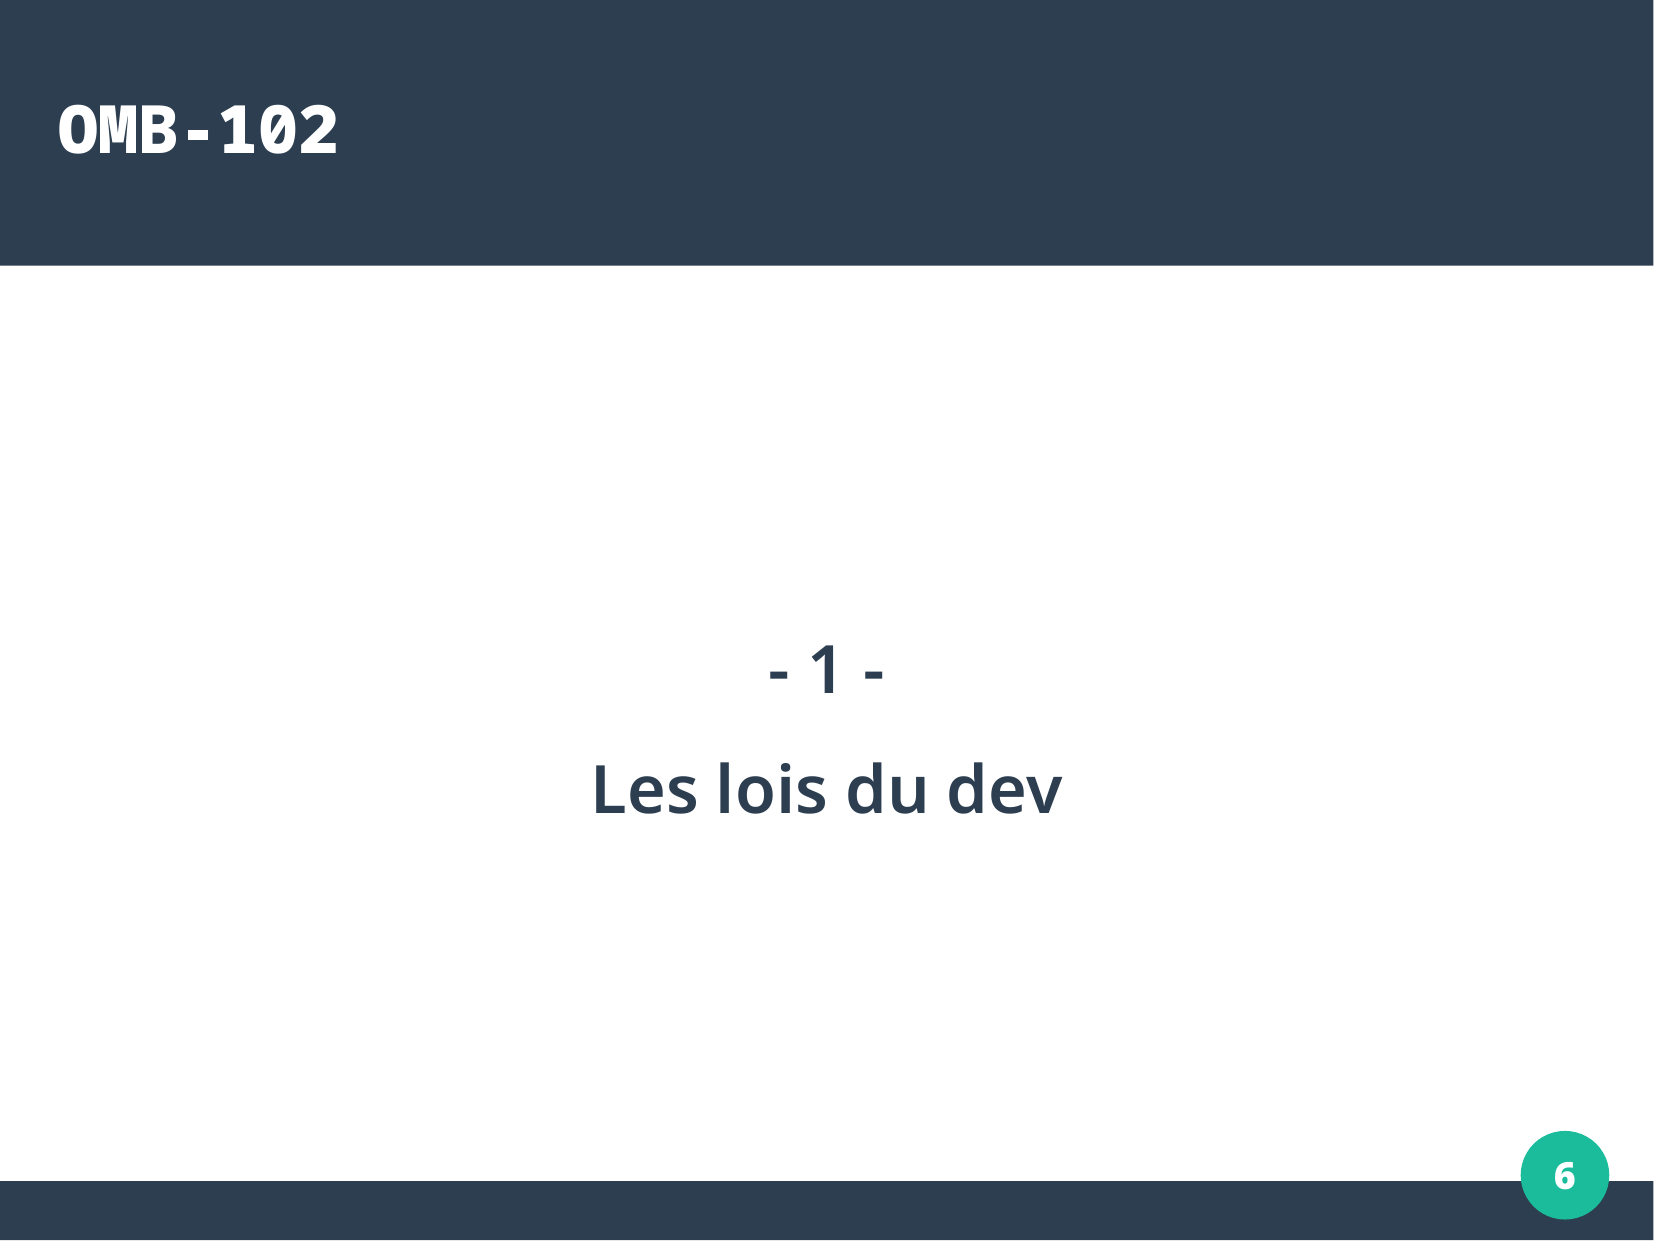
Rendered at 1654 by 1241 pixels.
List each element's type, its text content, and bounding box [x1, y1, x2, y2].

title OMB-102 [59, 49, 1595, 207]
list - 1 - Les lois du dev [0, 270, 1654, 1186]
